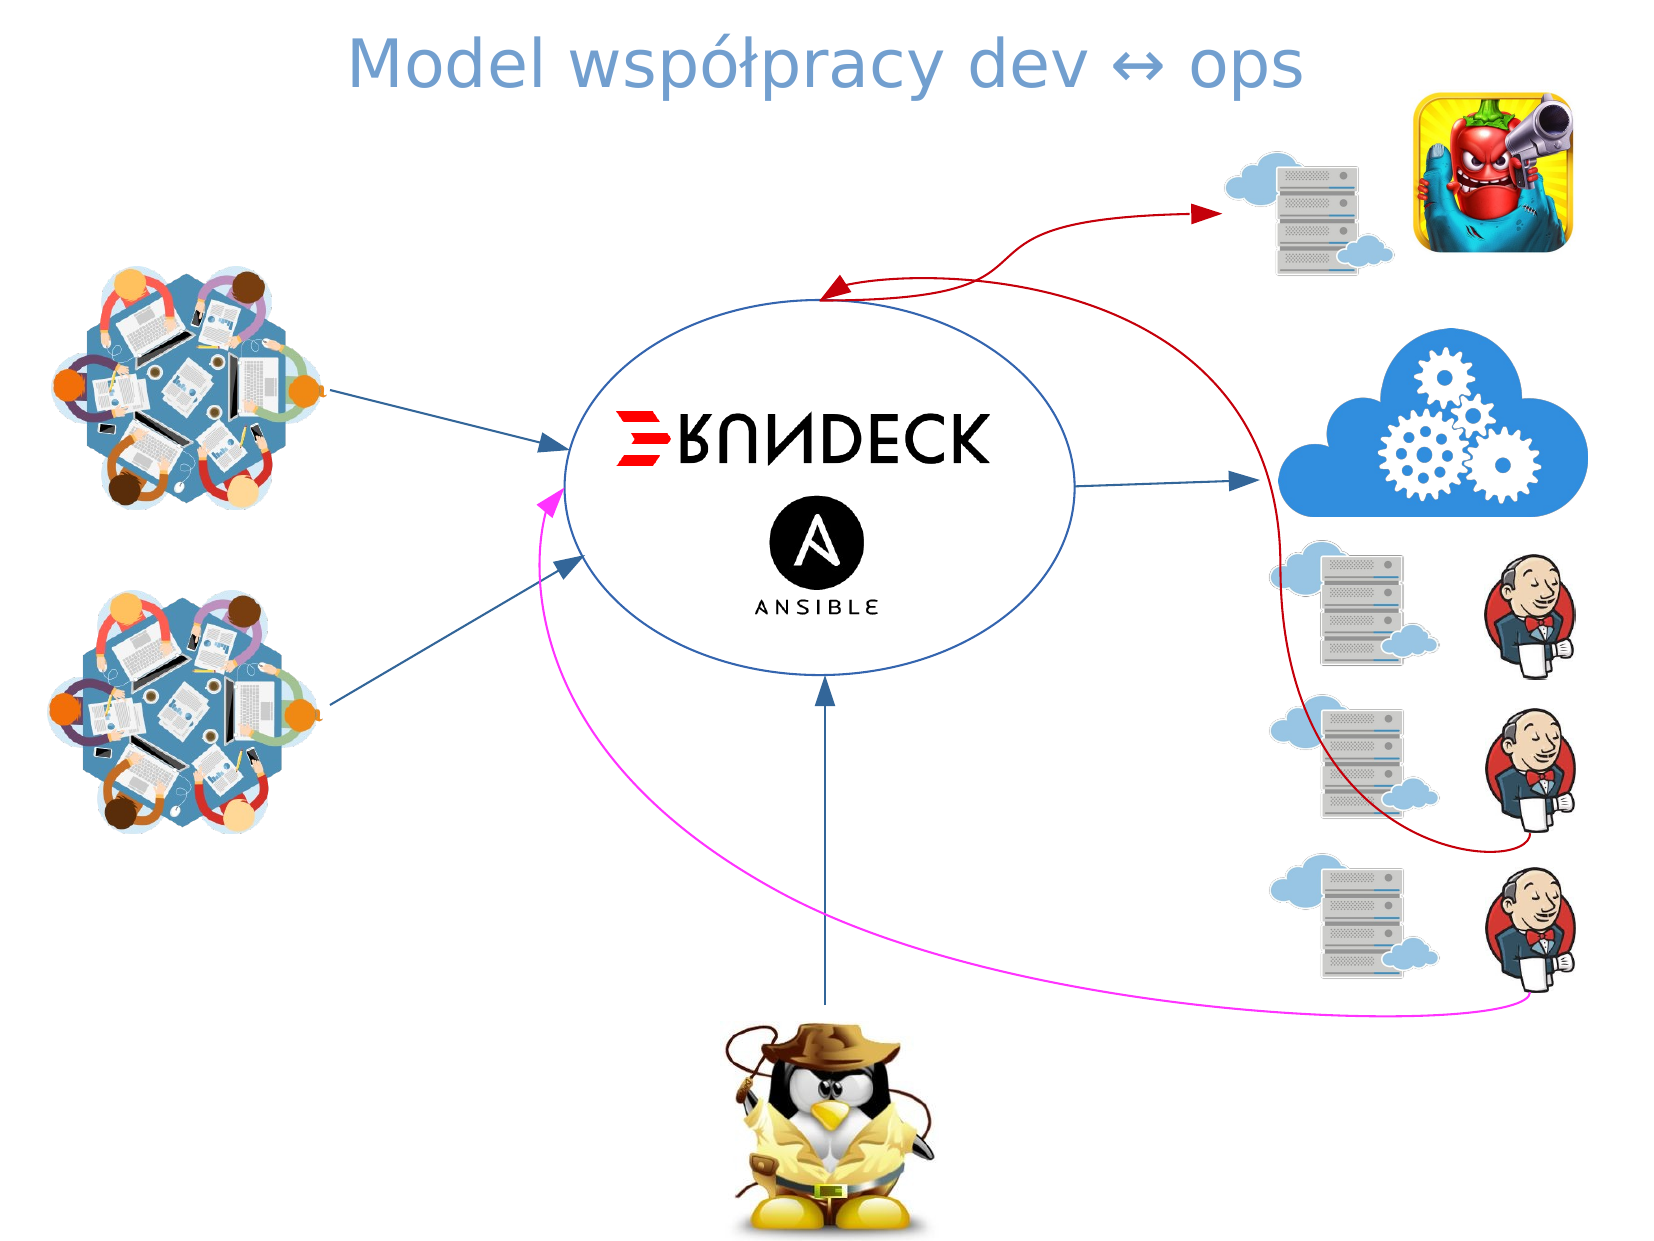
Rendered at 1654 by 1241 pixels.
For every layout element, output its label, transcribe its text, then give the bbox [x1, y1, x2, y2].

picture [1410, 89, 1576, 256]
picture [1301, 693, 1441, 820]
picture [1485, 708, 1576, 833]
picture [616, 411, 990, 466]
picture [0, 590, 402, 834]
picture [1278, 328, 1588, 517]
picture [741, 482, 890, 631]
text_box Model współpracy dev ↔ ops [332, 17, 1322, 111]
picture [1222, 150, 1396, 277]
picture [0, 266, 406, 510]
picture [1485, 867, 1576, 993]
picture [1281, 539, 1441, 667]
picture [1267, 539, 1290, 667]
picture [720, 1021, 939, 1241]
picture [1484, 554, 1576, 680]
picture [1267, 852, 1441, 980]
picture [1267, 693, 1389, 820]
